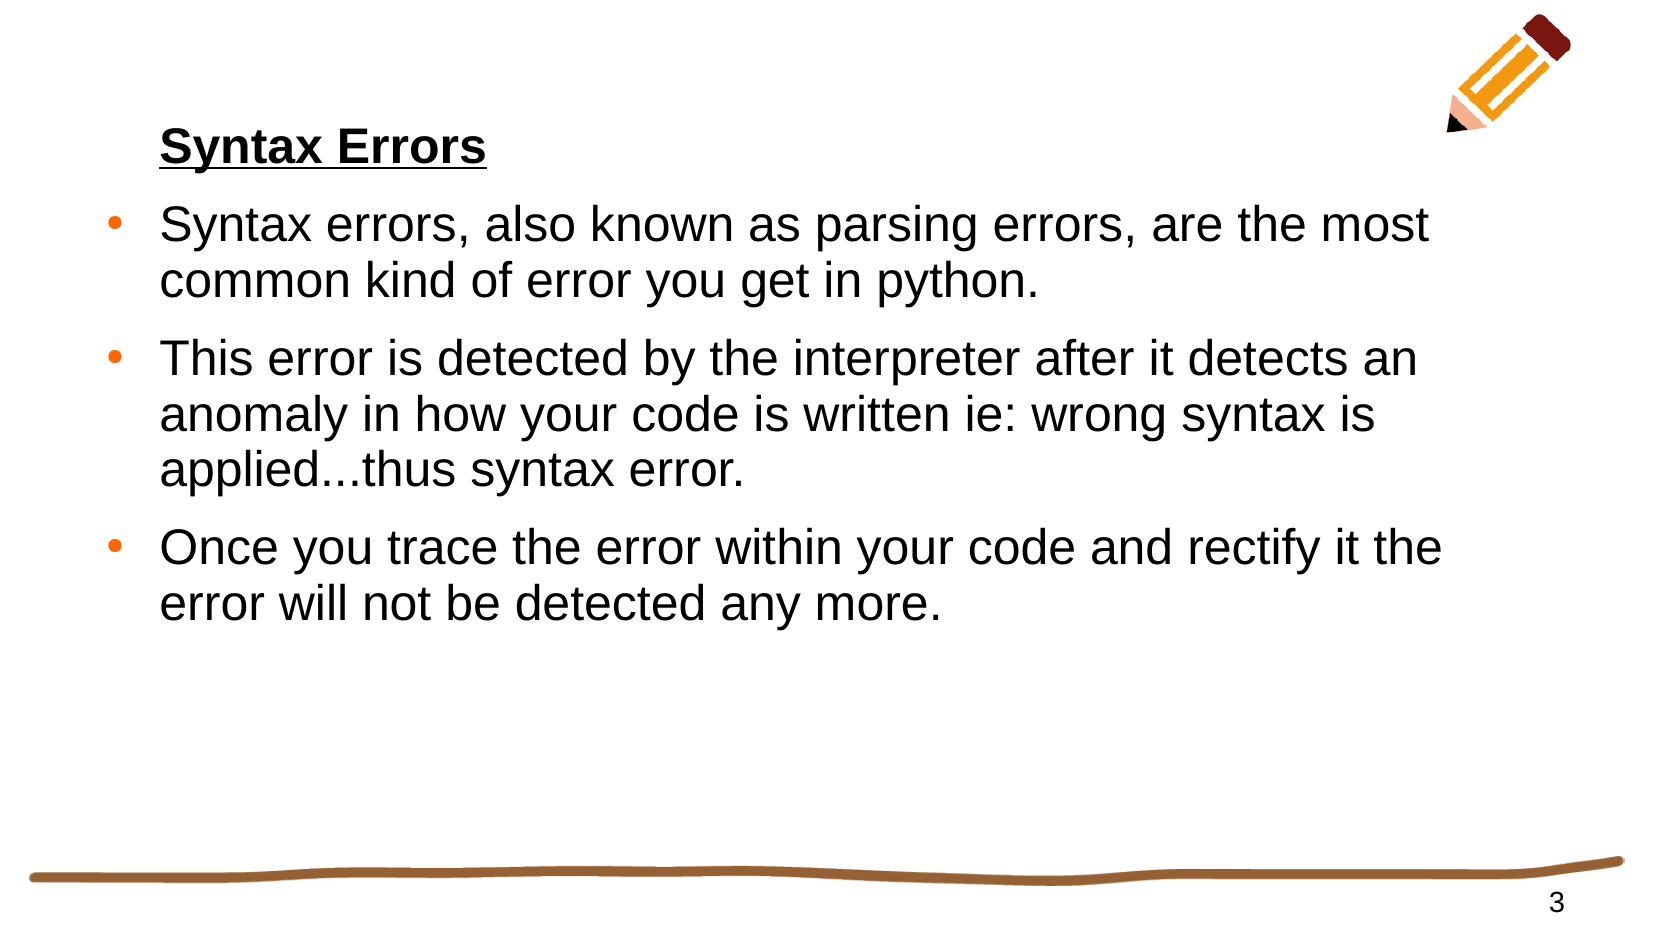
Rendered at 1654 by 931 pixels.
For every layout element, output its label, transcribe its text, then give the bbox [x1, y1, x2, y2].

list Syntax Errors Syntax errors, also known as parsing errors, are the most common kind of error you get in python. This error is detected by the interpreter after it detects an anomaly in how your code is written ie: wrong syntax is applied...thus syntax error. Once you trace the error within your code and rectify it the error will not be detected any more. [88, 118, 1501, 863]
picture [29, 856, 1625, 886]
picture [1446, 14, 1571, 133]
